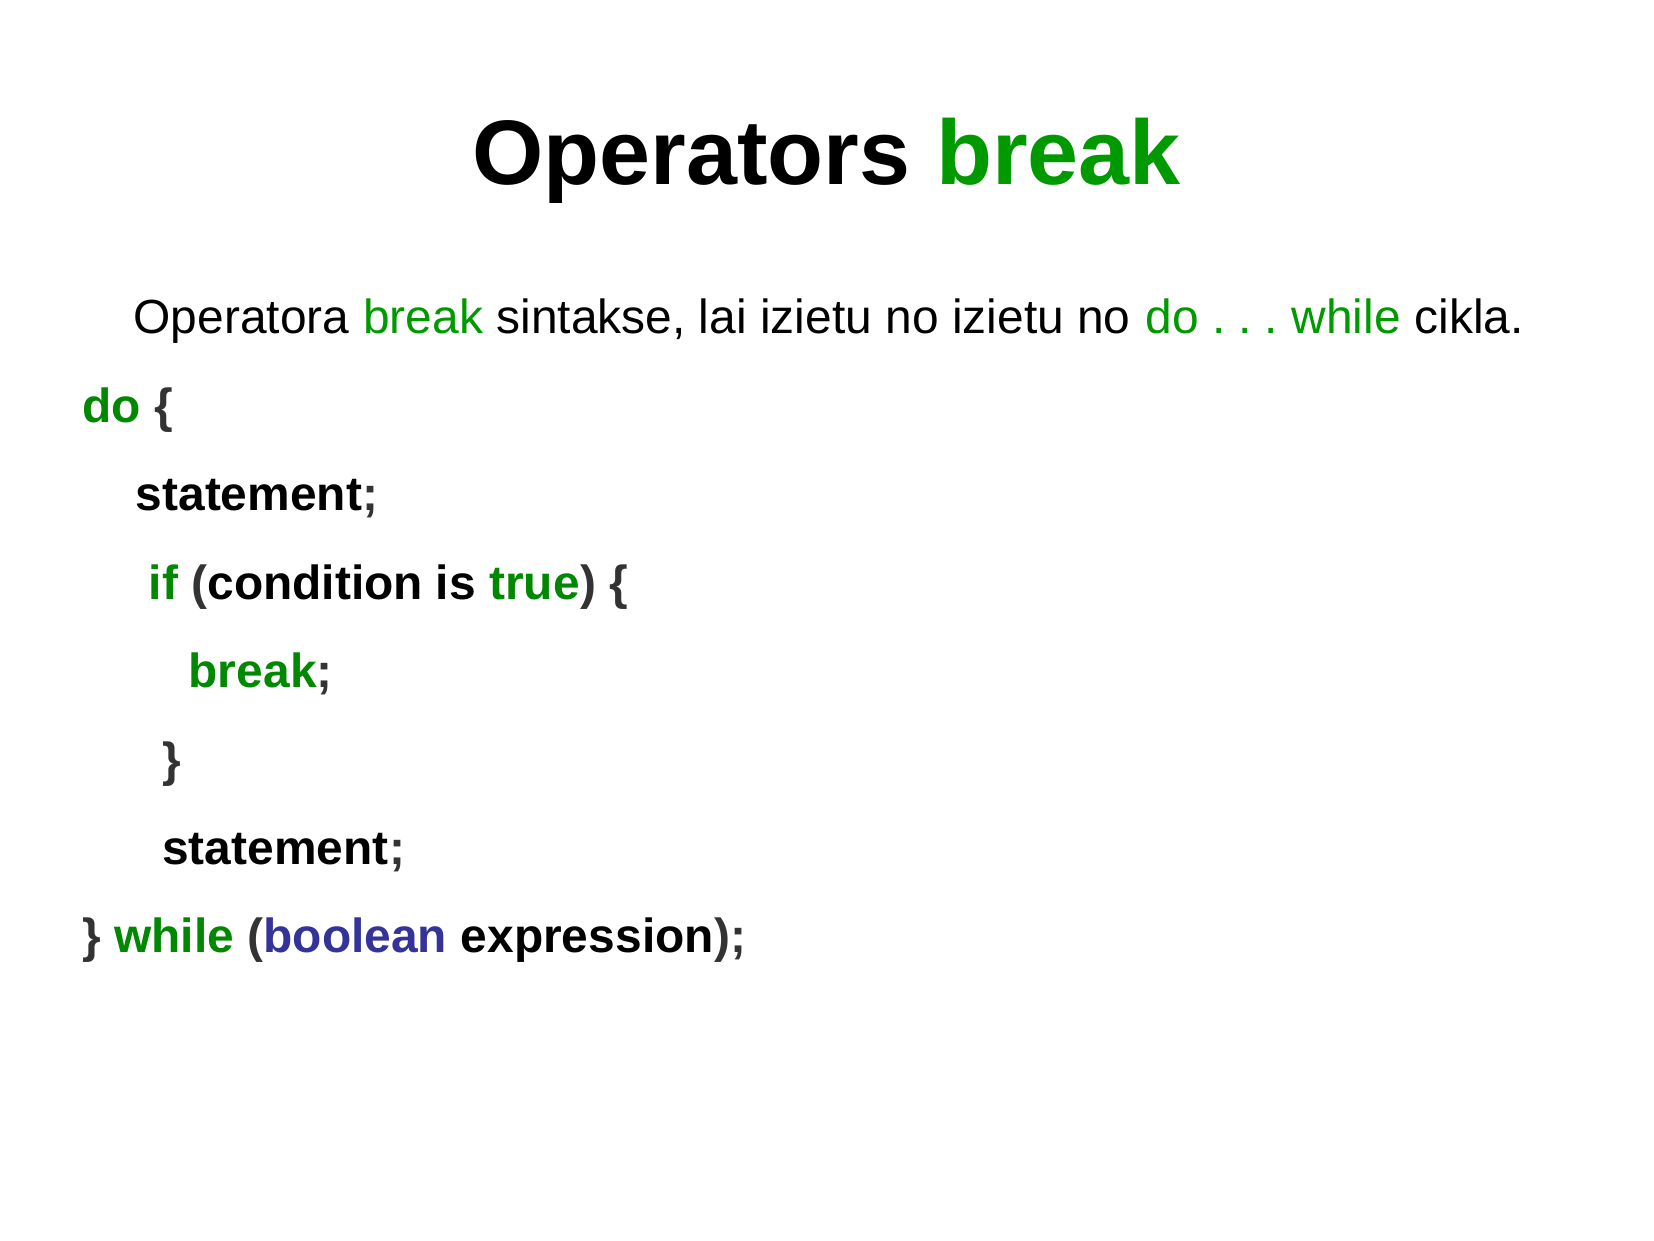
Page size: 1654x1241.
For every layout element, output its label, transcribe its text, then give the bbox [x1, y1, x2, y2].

list Operatora break sintakse, lai izietu no izietu no do . . . while cikla. do { statement; if (condition is true) { break; } statement; } while (boolean expression); [82, 290, 1538, 1010]
title Operators break [82, 49, 1571, 257]
